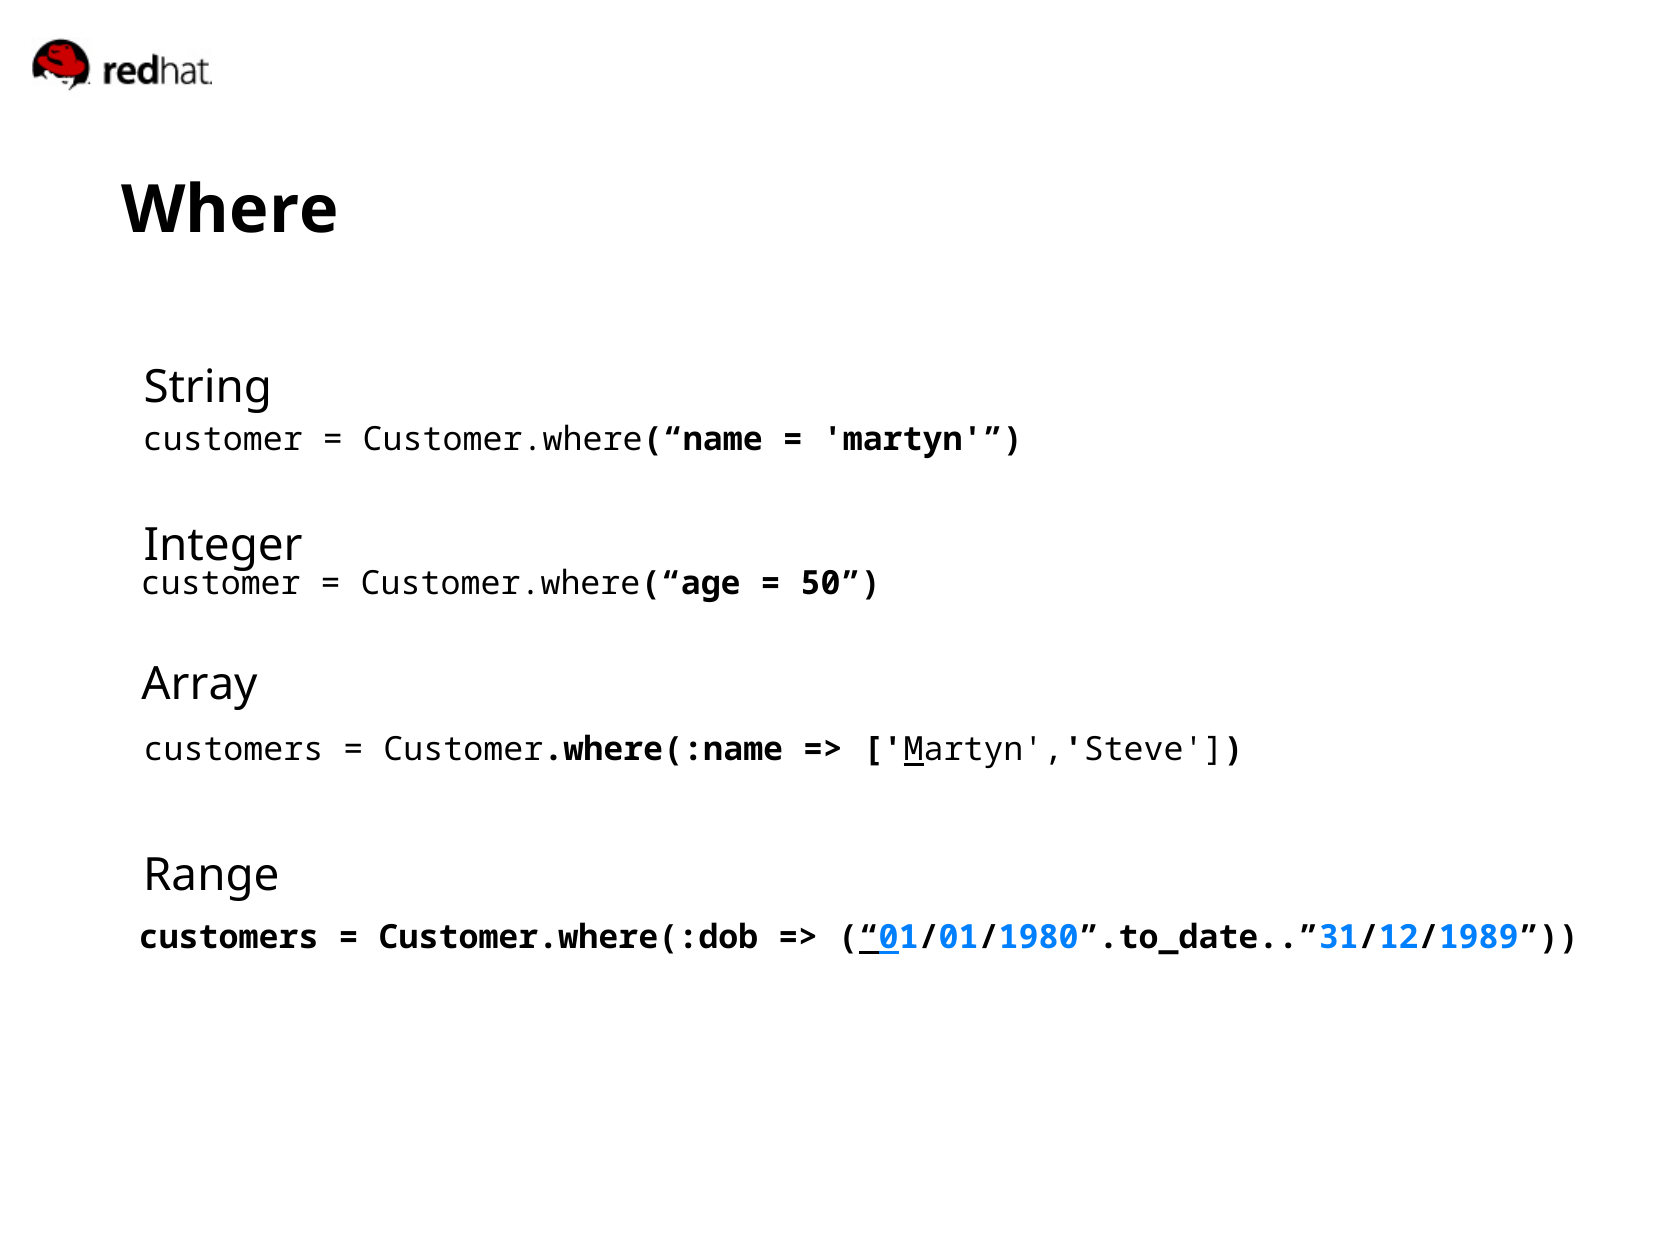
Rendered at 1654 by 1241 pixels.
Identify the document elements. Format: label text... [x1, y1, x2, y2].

text_box Range [86, 840, 290, 895]
text_box Array [85, 651, 266, 705]
title Where [121, 102, 1534, 310]
text_box customers = Customer.where(:dob => (“01/01/1980”.to_date..”31/12/1989”)) [138, 913, 1607, 952]
text_box String [87, 353, 281, 407]
picture [31, 37, 212, 98]
text_box customers = Customer.where(:name => ['Martyn','Steve']) [143, 725, 1476, 764]
text_box customer = Customer.where(“age = 50”) [140, 558, 1158, 598]
text_box Integer [87, 511, 370, 566]
text_box customer = Customer.where(“name = 'martyn'”) [142, 415, 1160, 454]
